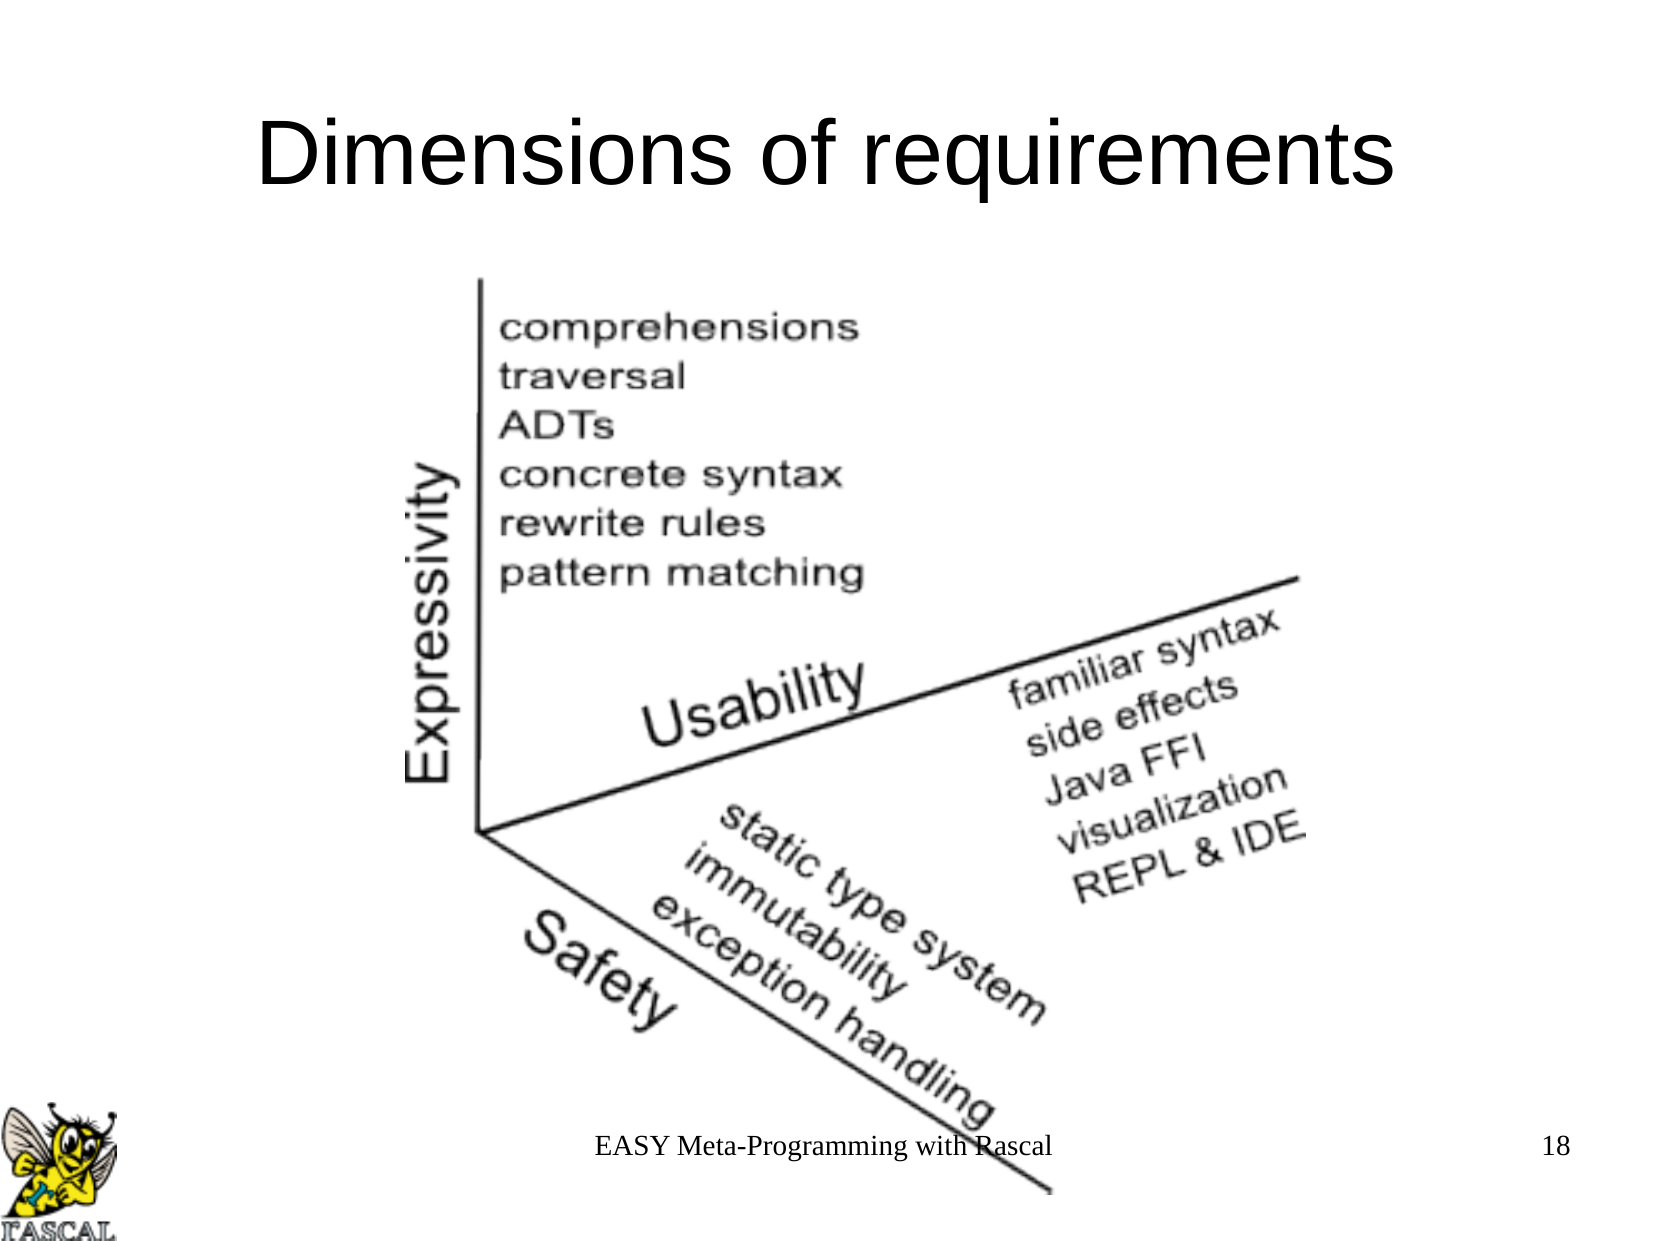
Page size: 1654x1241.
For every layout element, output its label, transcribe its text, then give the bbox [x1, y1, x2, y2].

picture [0, 1102, 117, 1241]
picture [405, 277, 1306, 1195]
title Dimensions of requirements [82, 56, 1571, 250]
